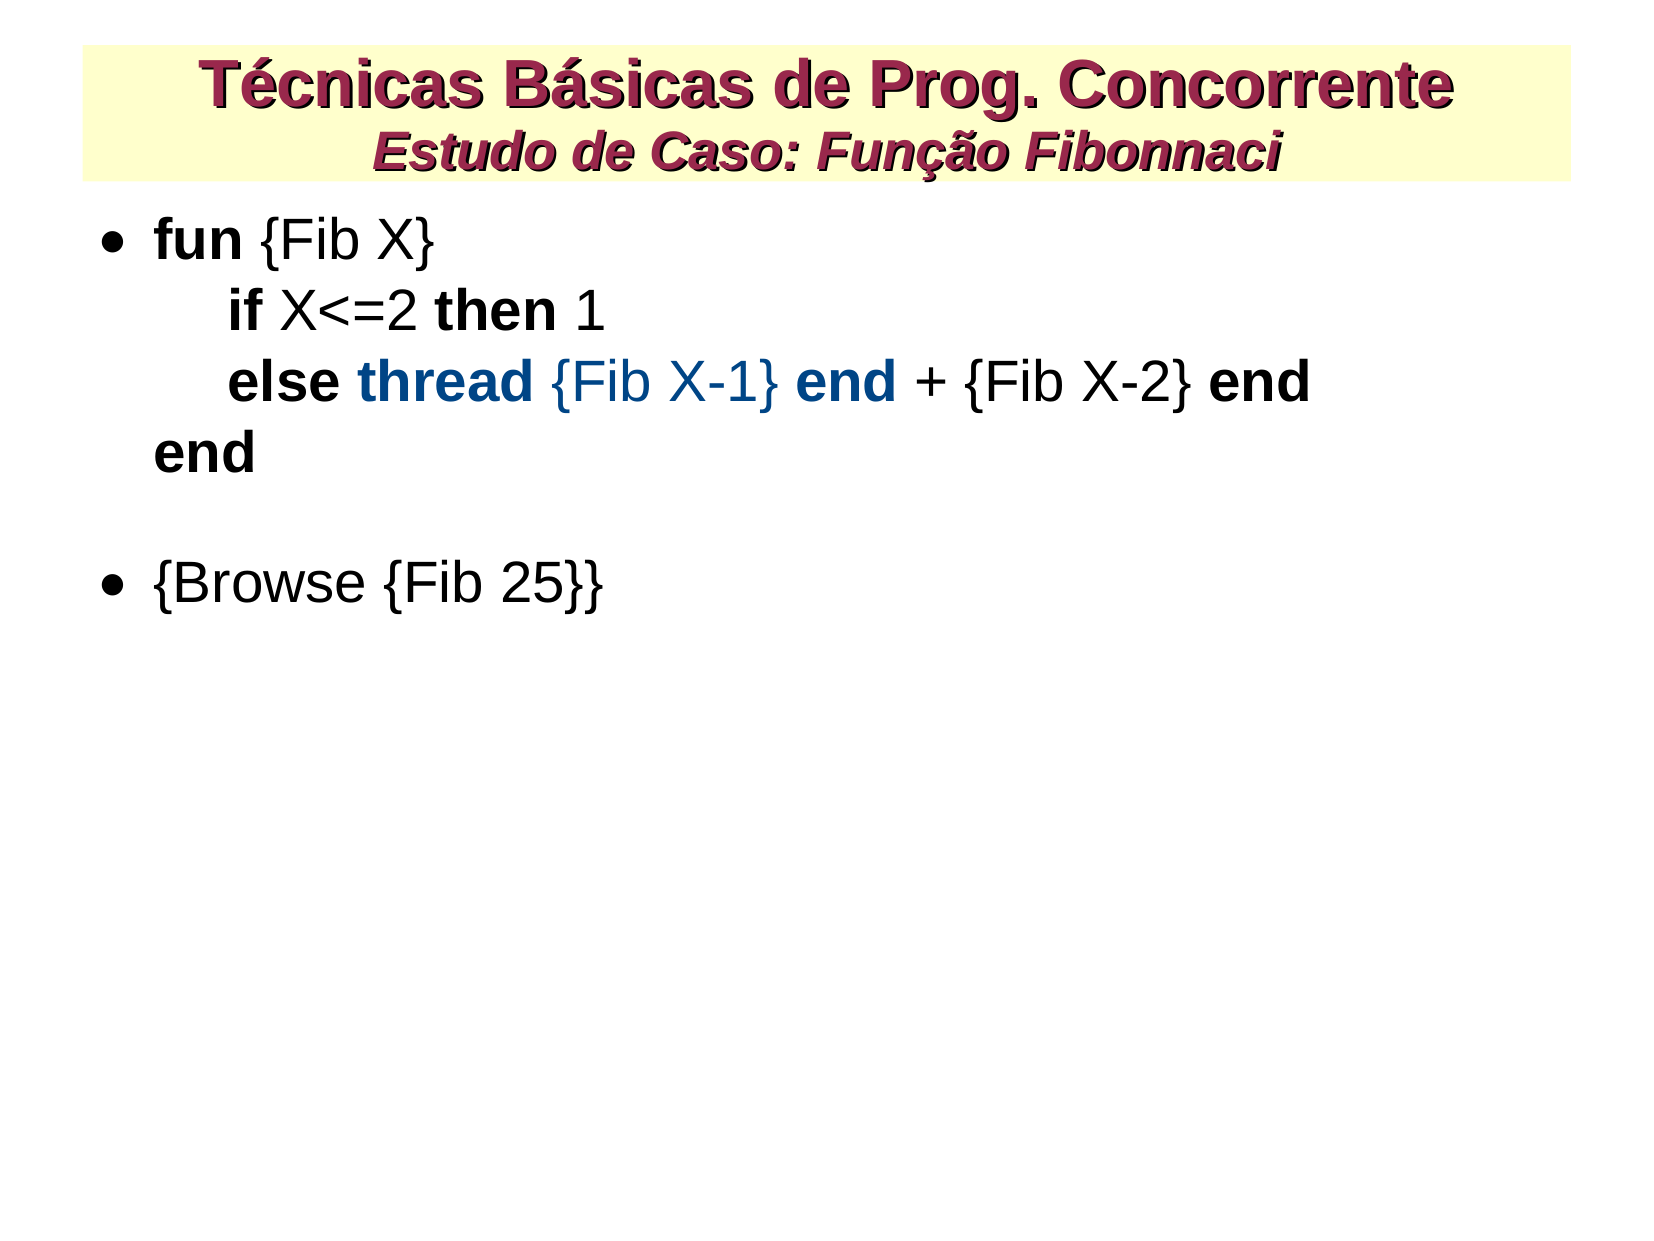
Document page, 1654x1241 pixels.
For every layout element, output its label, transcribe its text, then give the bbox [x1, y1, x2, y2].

title Técnicas Básicas de Prog. Concorrente Estudo de Caso: Função Fibonnaci [82, 45, 1571, 182]
list fun {Fib X} if X<=2 then 1 else thread {Fib X-1} end + {Fib X-2} end end {Browse {Fib 25}} [82, 206, 1571, 1137]
